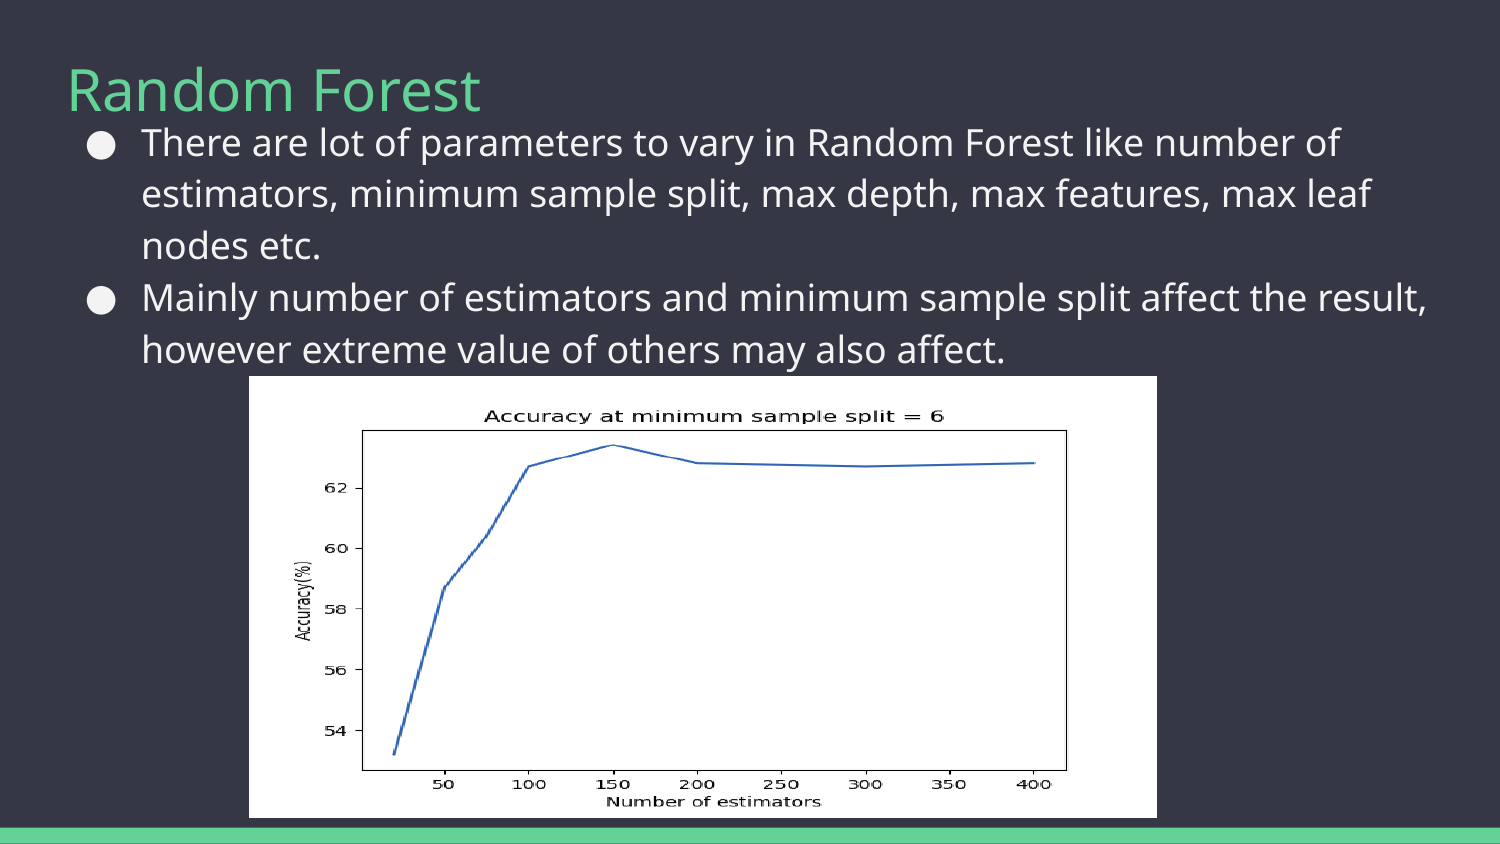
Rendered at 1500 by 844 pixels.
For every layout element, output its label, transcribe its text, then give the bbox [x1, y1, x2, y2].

picture [249, 376, 1157, 819]
list There are lot of parameters to vary in Random Forest like number of estimators, minimum sample split, max depth, max features, max leaf nodes etc. Mainly number of estimators and minimum sample split affect the result, however extreme value of others may also affect. [51, 97, 1449, 680]
title Random Forest [51, 38, 1449, 97]
